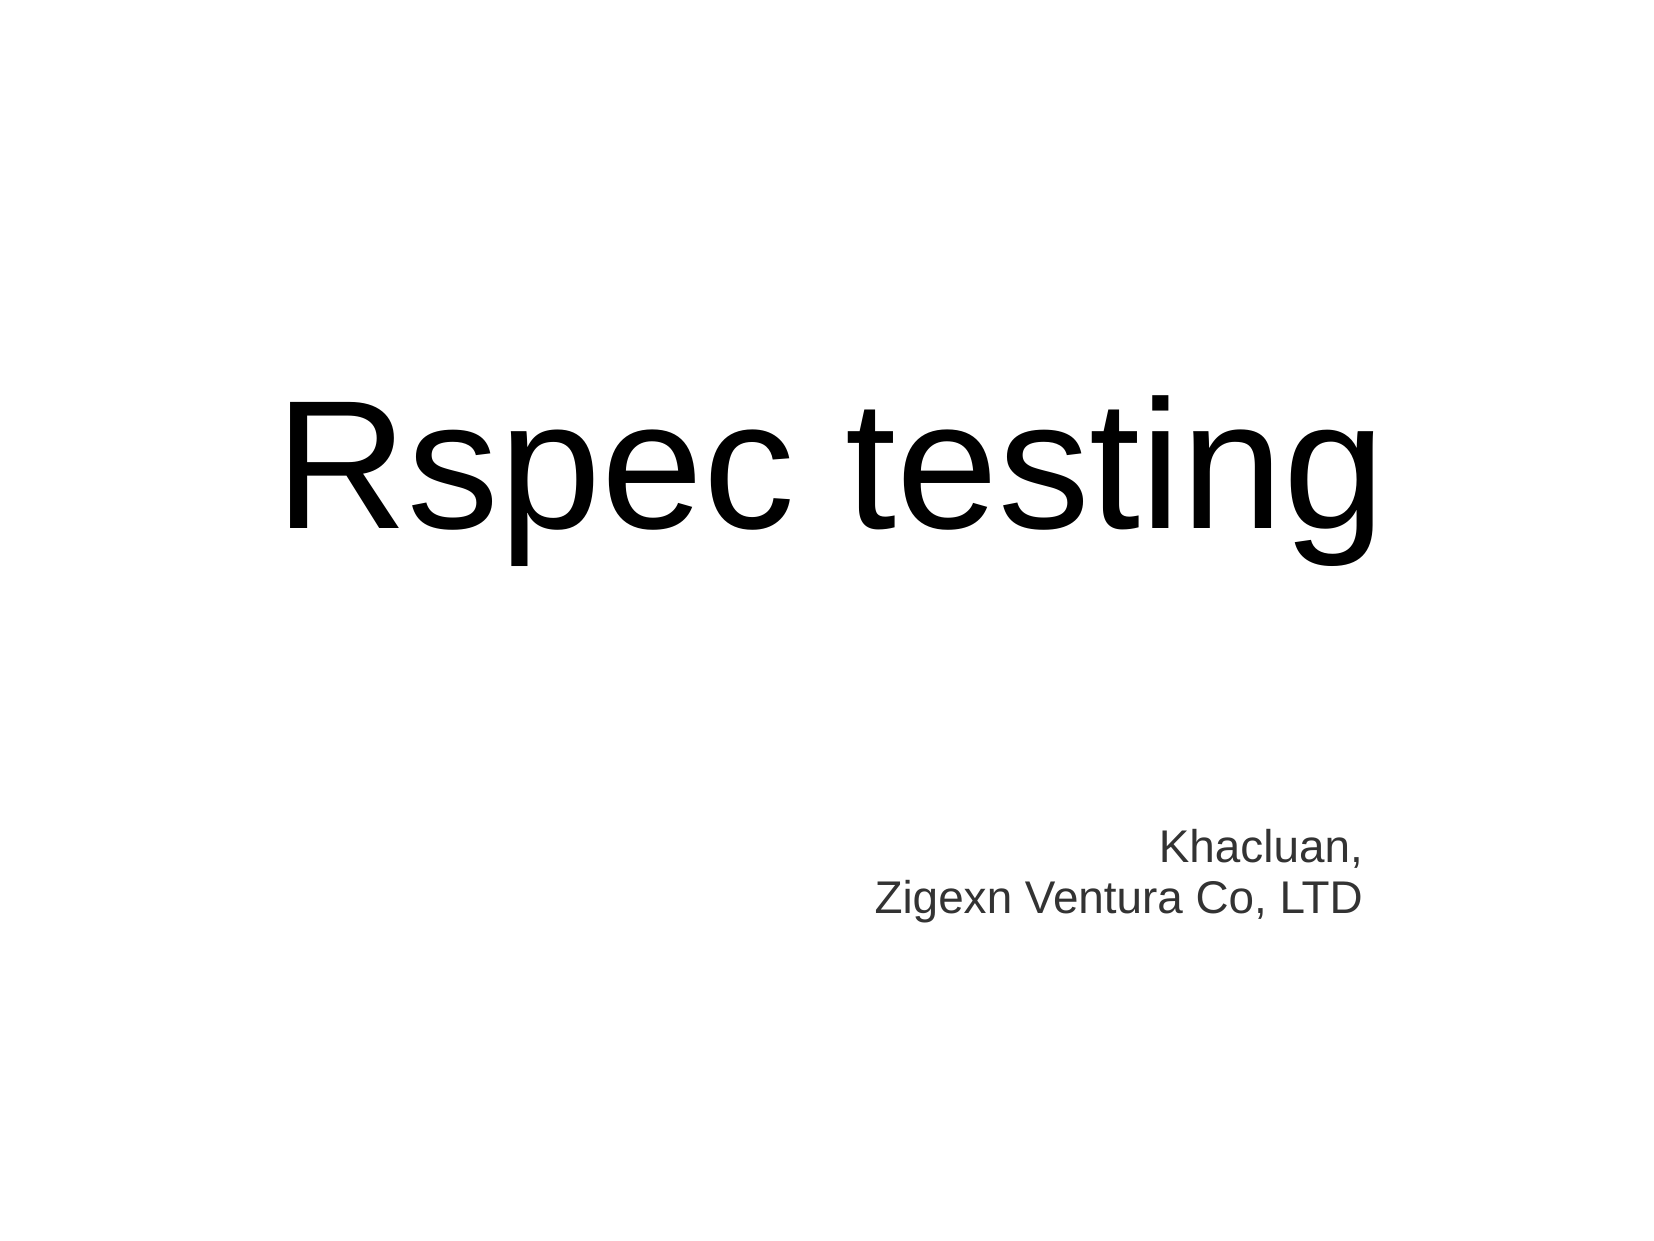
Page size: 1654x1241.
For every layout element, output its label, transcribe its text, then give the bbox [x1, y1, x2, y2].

title Khacluan, Zigexn Ventura Co, LTD [822, 768, 1363, 976]
subtitle Rspec testing [86, 105, 1575, 826]
